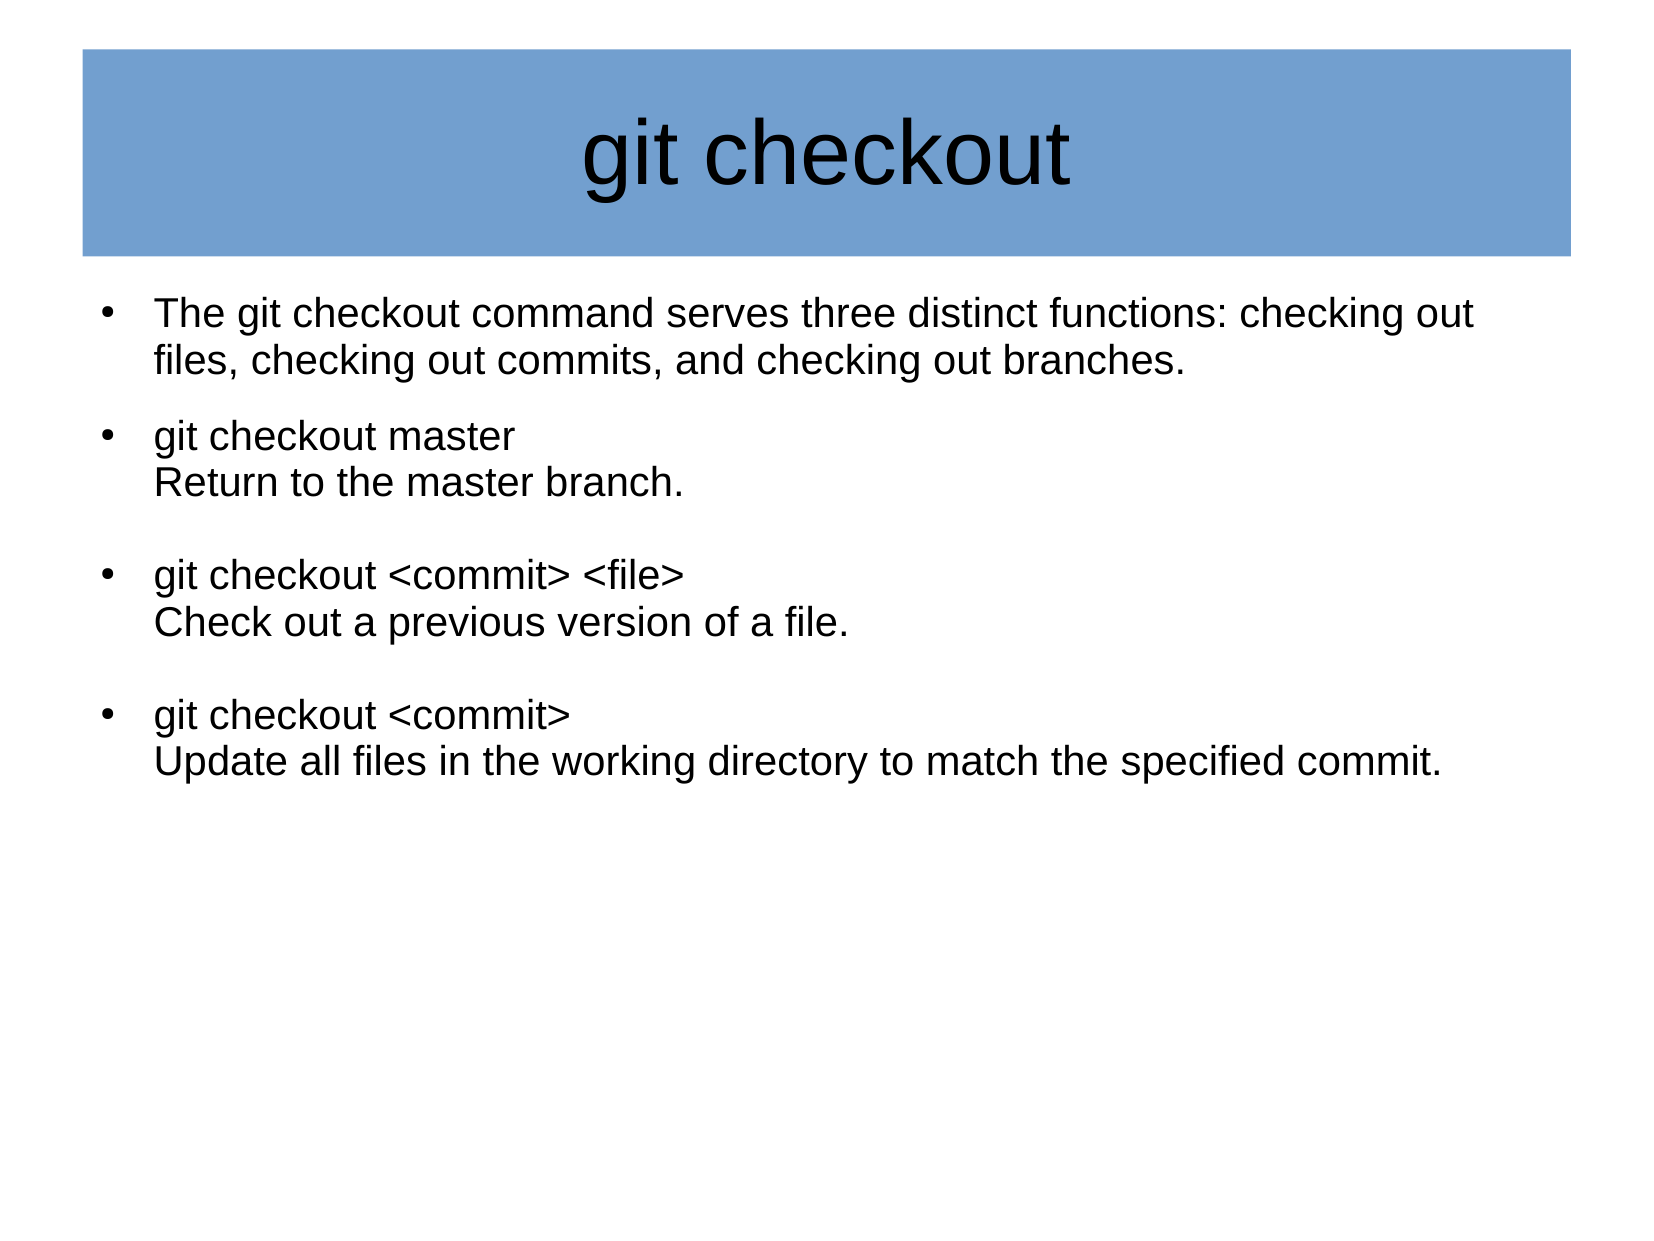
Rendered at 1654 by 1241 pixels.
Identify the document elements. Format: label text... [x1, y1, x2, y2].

title git checkout [82, 49, 1571, 257]
list The git checkout command serves three distinct functions: checking out files, checking out commits, and checking out branches. git checkout master Return to the master branch. git checkout <commit> <file> Check out a previous version of a file. git checkout <commit> Update all files in the working directory to match the specified commit. [82, 290, 1571, 1010]
